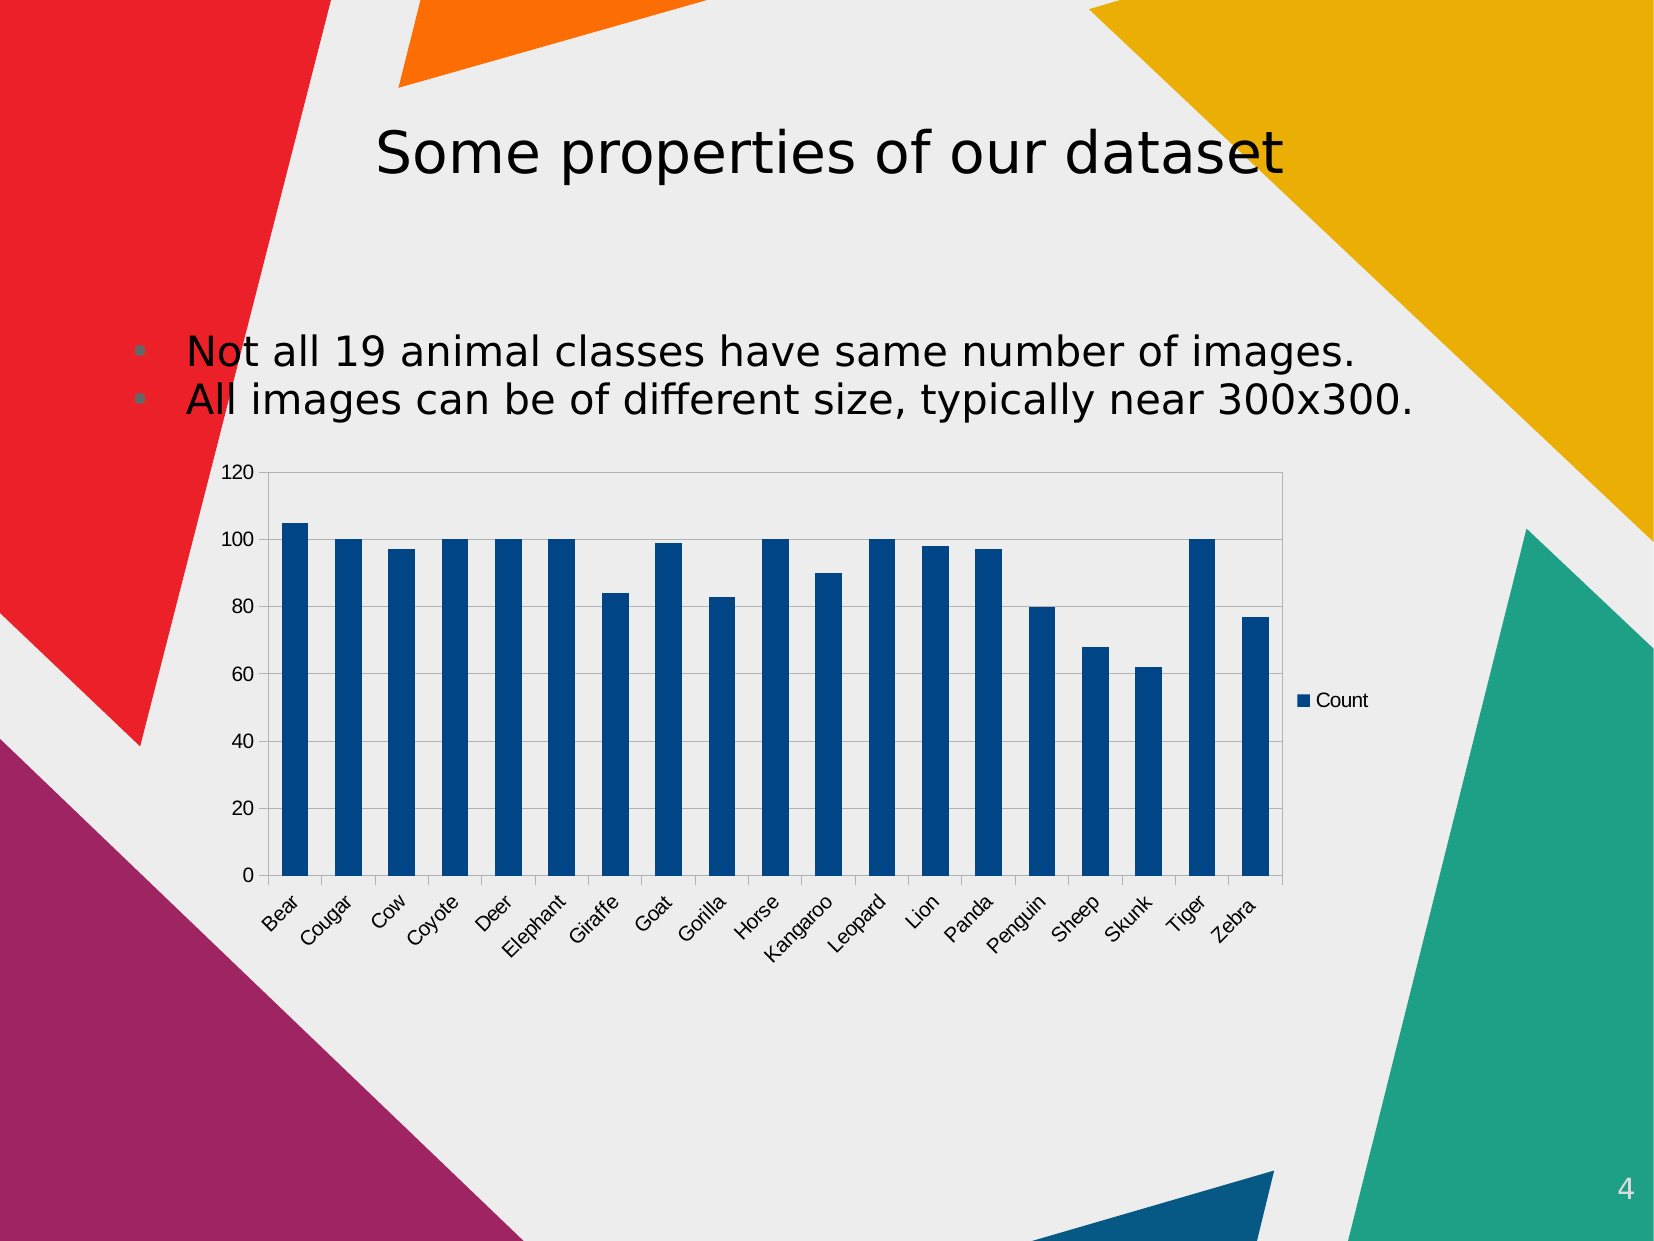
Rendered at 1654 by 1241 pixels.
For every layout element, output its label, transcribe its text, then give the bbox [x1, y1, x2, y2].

list Not all 19 animal classes have same number of images. All images can be of different size, typically near 300x300. [114, 302, 1539, 451]
chart [177, 435, 1389, 968]
title Some properties of our dataset [289, 49, 1372, 257]
